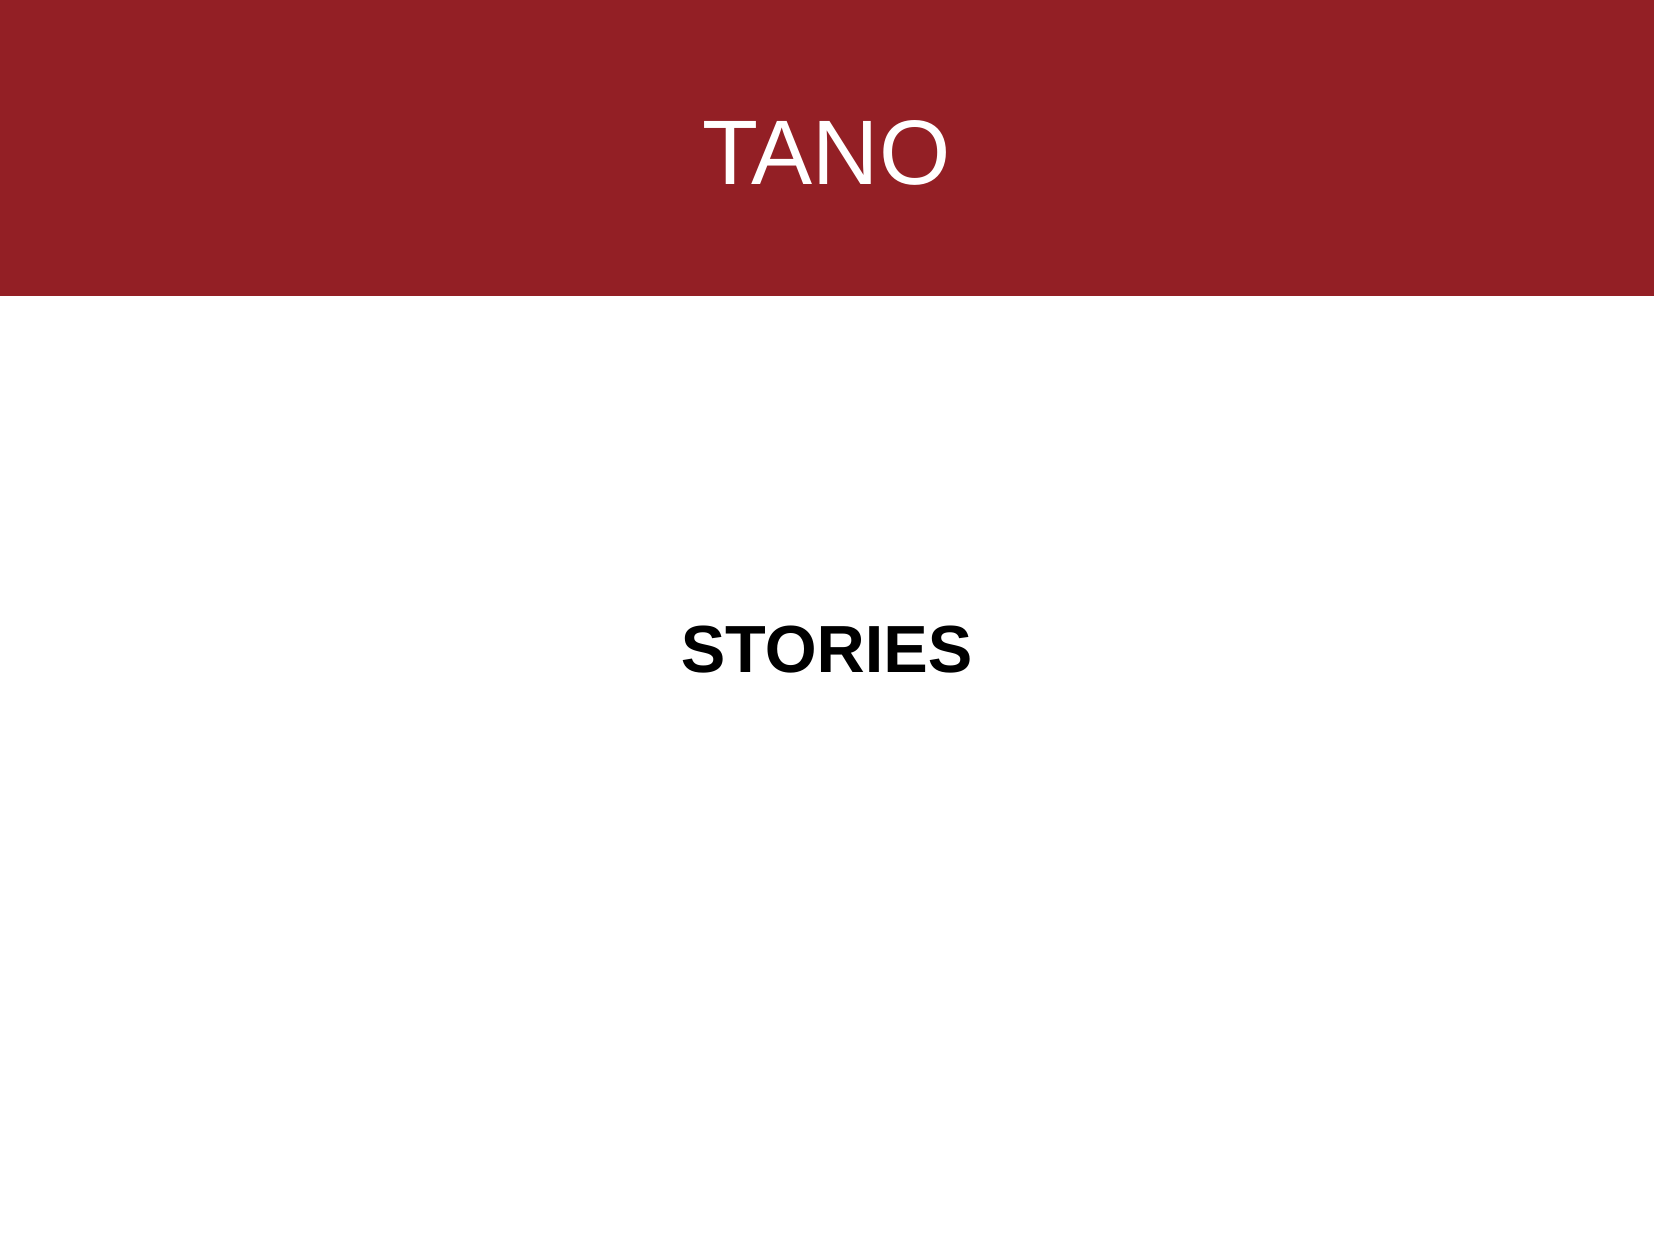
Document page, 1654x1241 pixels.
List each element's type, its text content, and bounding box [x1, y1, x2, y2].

subtitle STORIES [82, 290, 1571, 1010]
text_box [0, 0, 1654, 296]
title TANO [82, 49, 1571, 257]
